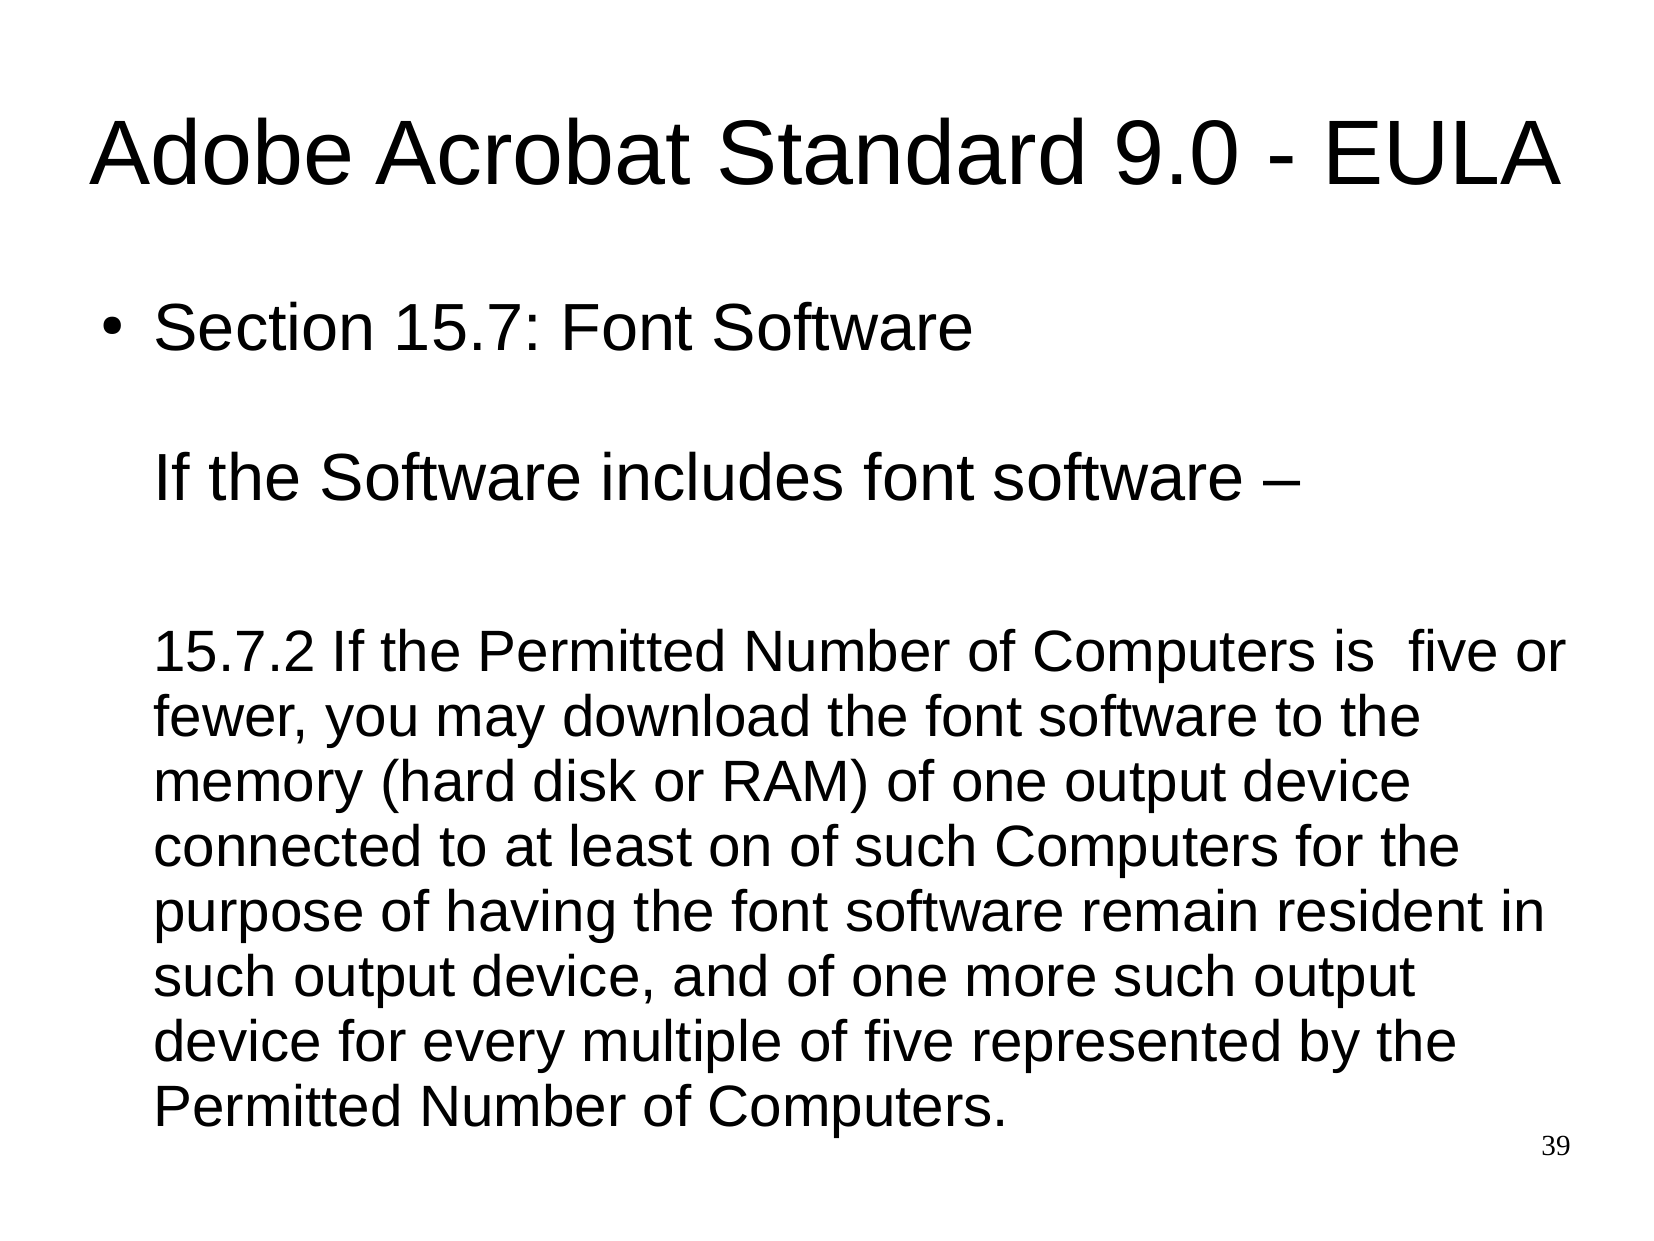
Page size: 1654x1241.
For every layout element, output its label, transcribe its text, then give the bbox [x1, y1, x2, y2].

list Section 15.7: Font Software If the Software includes font software – 15.7.2 If the Permitted Number of Computers is five or fewer, you may download the font software to the memory (hard disk or RAM) of one output device connected to at least on of such Computers for the purpose of having the font software remain resident in such output device, and of one more such output device for every multiple of five represented by the Permitted Number of Computers. [82, 290, 1571, 1139]
title Adobe Acrobat Standard 9.0 - EULA [82, 49, 1571, 257]
